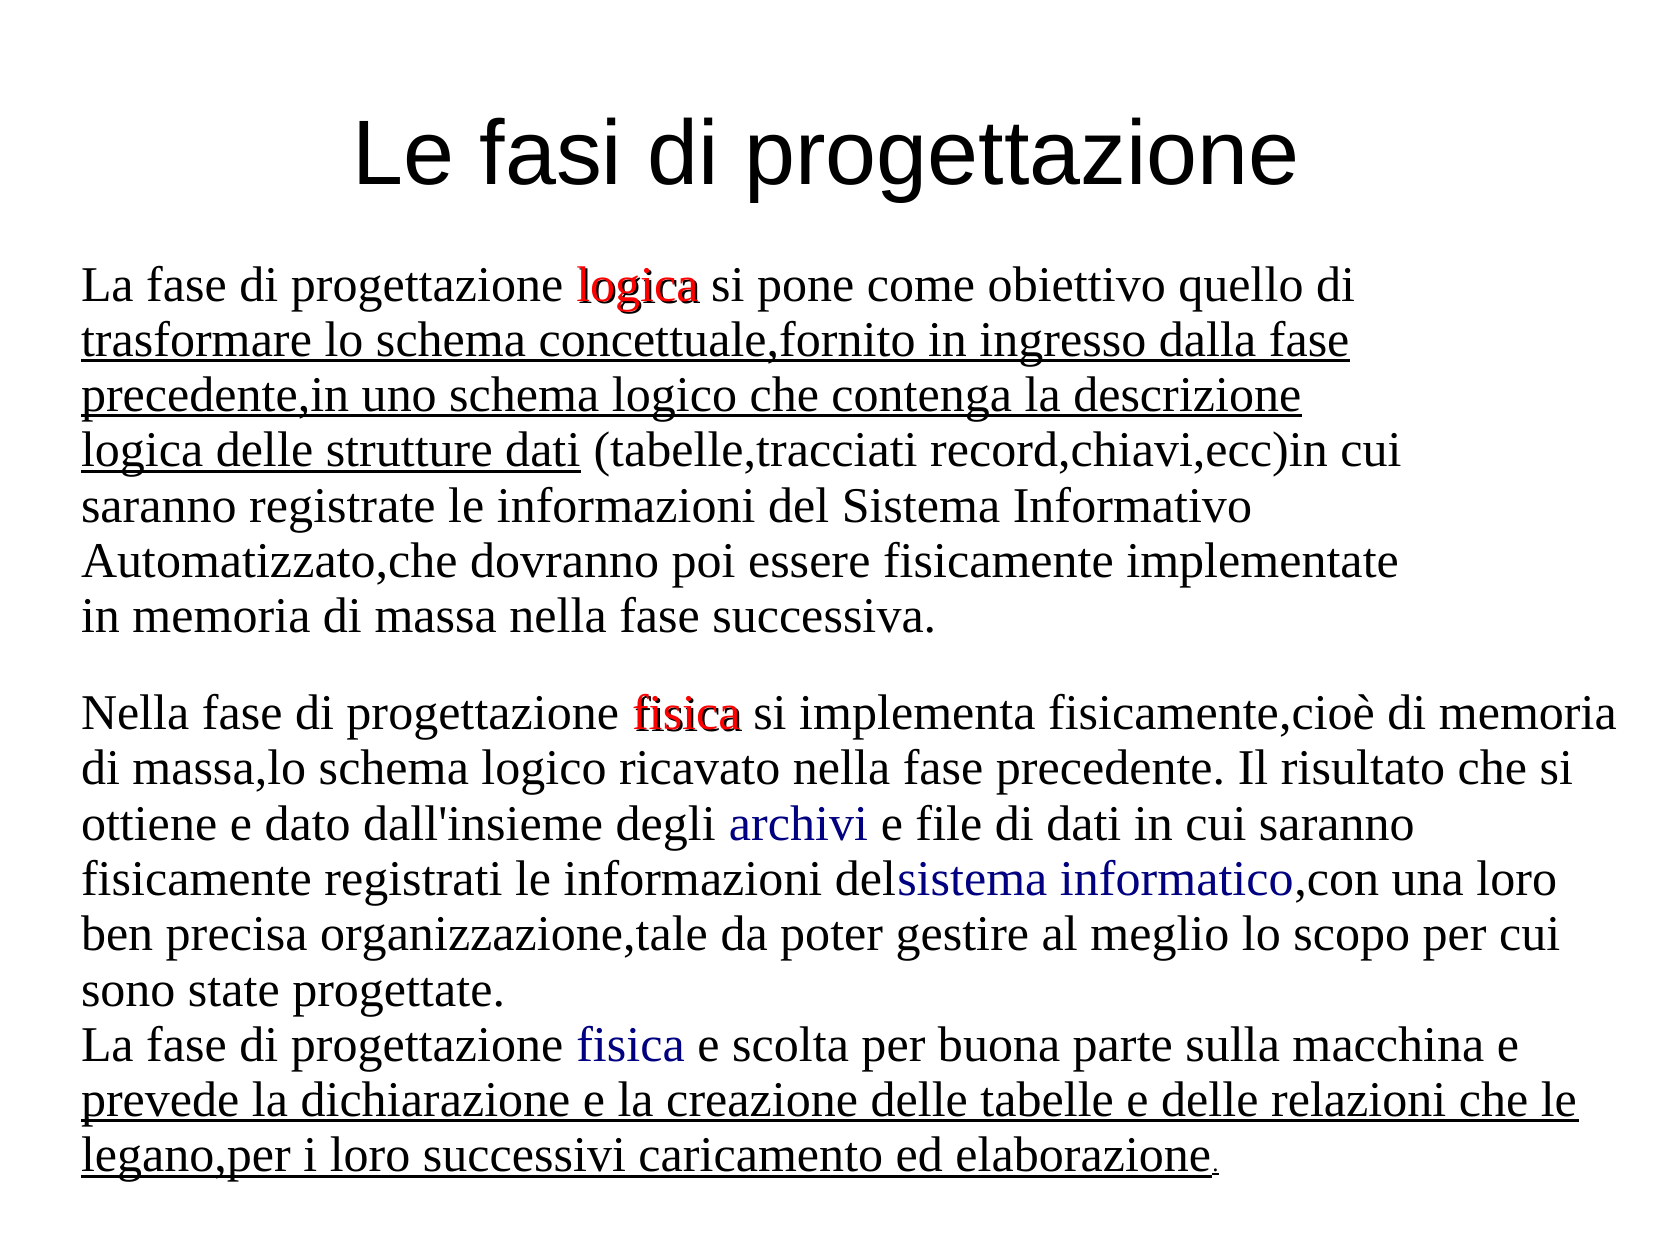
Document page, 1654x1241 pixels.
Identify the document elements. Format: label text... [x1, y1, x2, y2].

text_box Nella fase di progettazione fisica si implementa fisicamente,cioè di memoria di massa,lo schema logico ricavato nella fase precedente. Il risultato che si ottiene e dato dall'insieme degli archivi e file di dati in cui saranno fisicamente registrati le informazioni delsistema informatico,con una loro ben precisa organizzazione,tale da poter gestire al meglio lo scopo per cui sono state progettate. La fase di progettazione fisica e scolta per buona parte sulla macchina e prevede la dichiarazione e la creazione delle tabelle e delle relazioni che le legano,per i loro successivi caricamento ed elaborazione. [81, 685, 1619, 1221]
title Le fasi di progettazione [82, 49, 1571, 257]
text_box La fase di progettazione logica si pone come obiettivo quello di trasformare lo schema concettuale,fornito in ingresso dalla fase precedente,in uno schema logico che contenga la descrizione logica delle strutture dati (tabelle,tracciati record,chiavi,ecc)in cui saranno registrate le informazioni del Sistema Informativo Automatizzato,che dovranno poi essere fisicamente implementate in memoria di massa nella fase successiva. [81, 256, 1430, 685]
